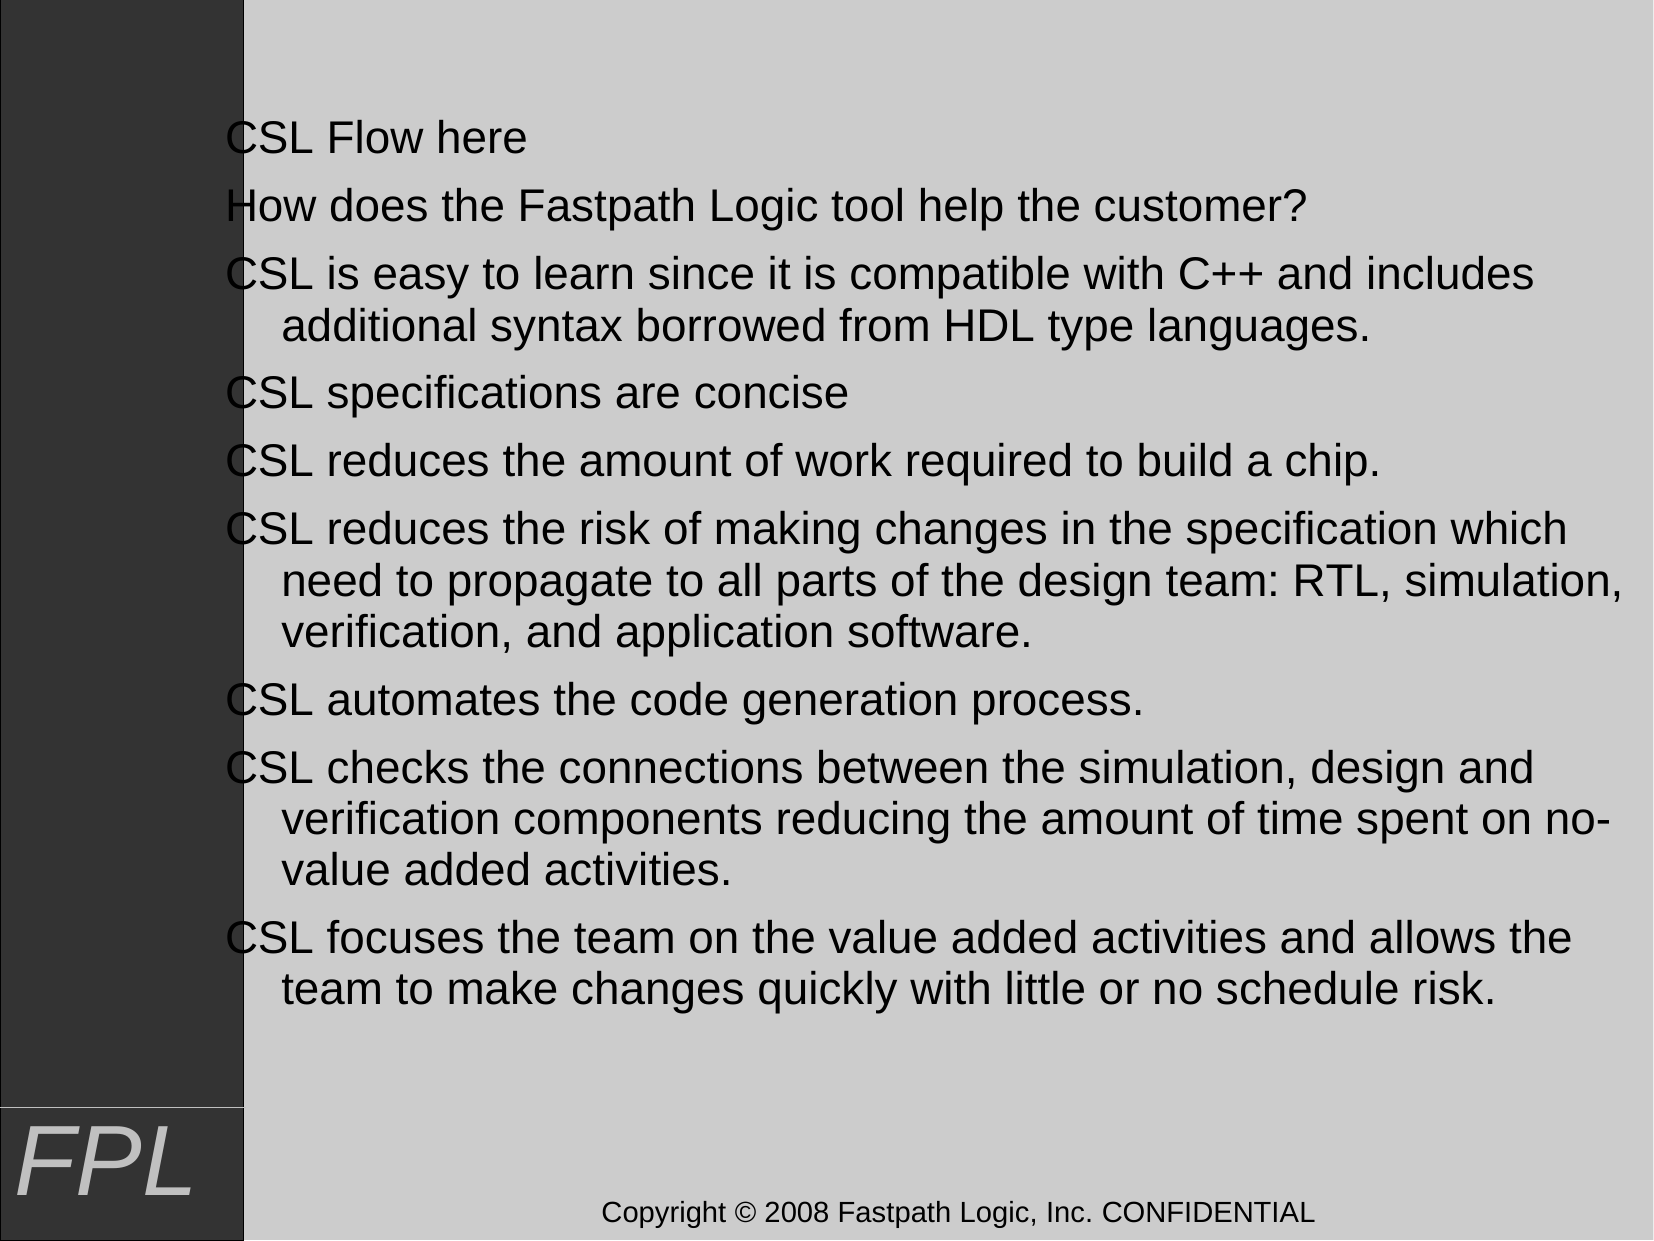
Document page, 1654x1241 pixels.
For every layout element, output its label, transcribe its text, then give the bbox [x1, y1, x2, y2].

list CSL Flow here How does the Fastpath Logic tool help the customer? CSL is easy to learn since it is compatible with C++ and includes additional syntax borrowed from HDL type languages. CSL specifications are concise CSL reduces the amount of work required to build a chip. CSL reduces the risk of making changes in the specification which need to propagate to all parts of the design team: RTL, simulation, verification, and application software. CSL automates the code generation process. CSL checks the connections between the simulation, design and verification components reducing the amount of time spent on no-value added activities. CSL focuses the team on the value added activities and allows the team to make changes quickly with little or no schedule risk. [225, 112, 1654, 1241]
